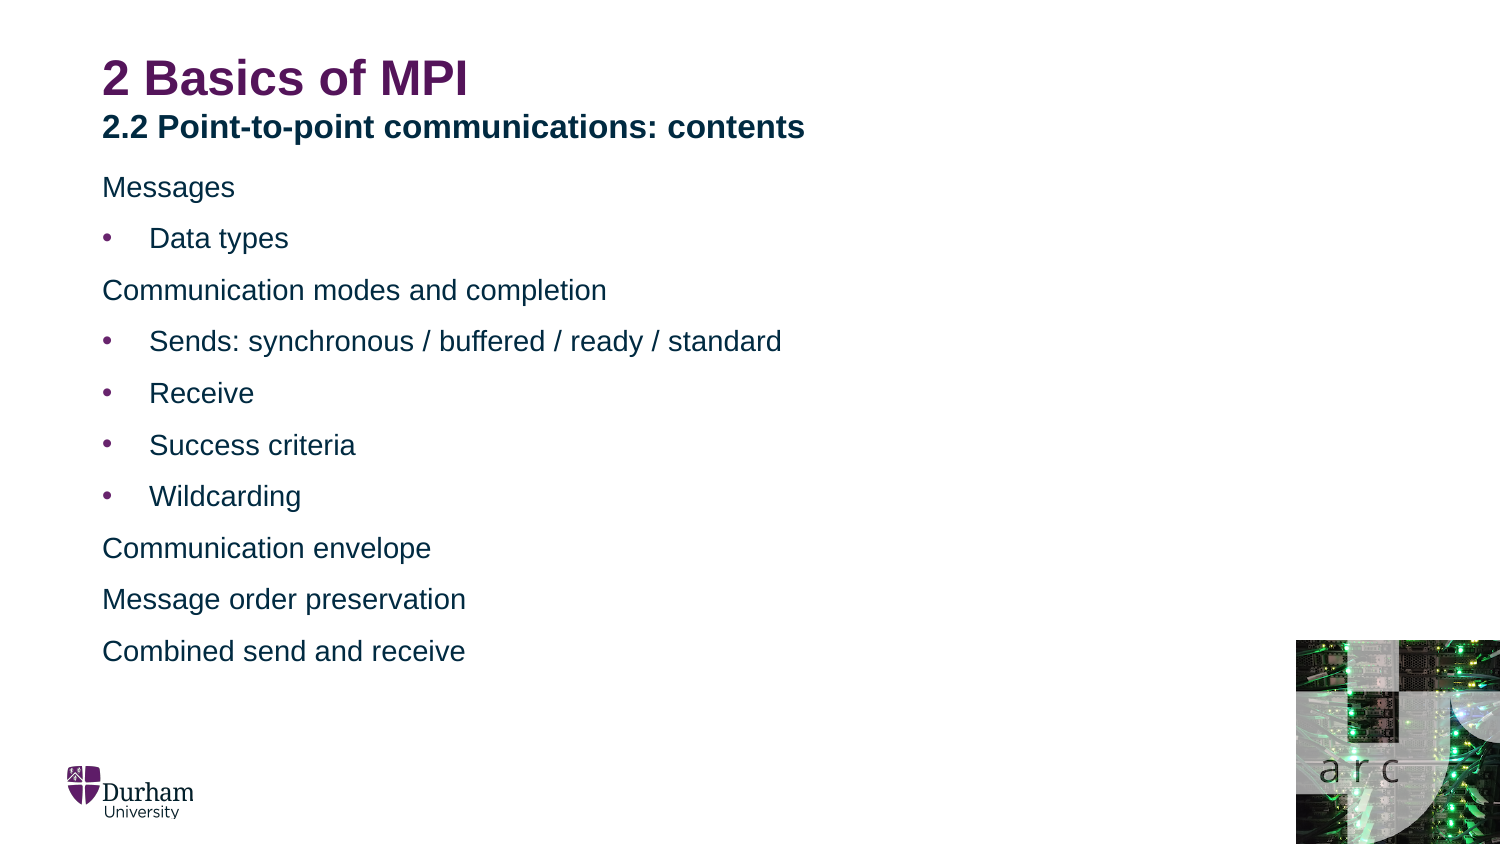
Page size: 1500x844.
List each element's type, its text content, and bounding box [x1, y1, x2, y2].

picture [67, 766, 193, 819]
list Messages Data types Communication modes and completion Sends: synchronous / buffered / ready / standard Receive Success criteria Wildcarding Communication envelope Message order preservation Combined send and receive [101, 167, 1258, 753]
title 2 Basics of MPI 2.2 Point-to-point communications: contents [101, 45, 1399, 187]
picture [1296, 640, 1500, 844]
